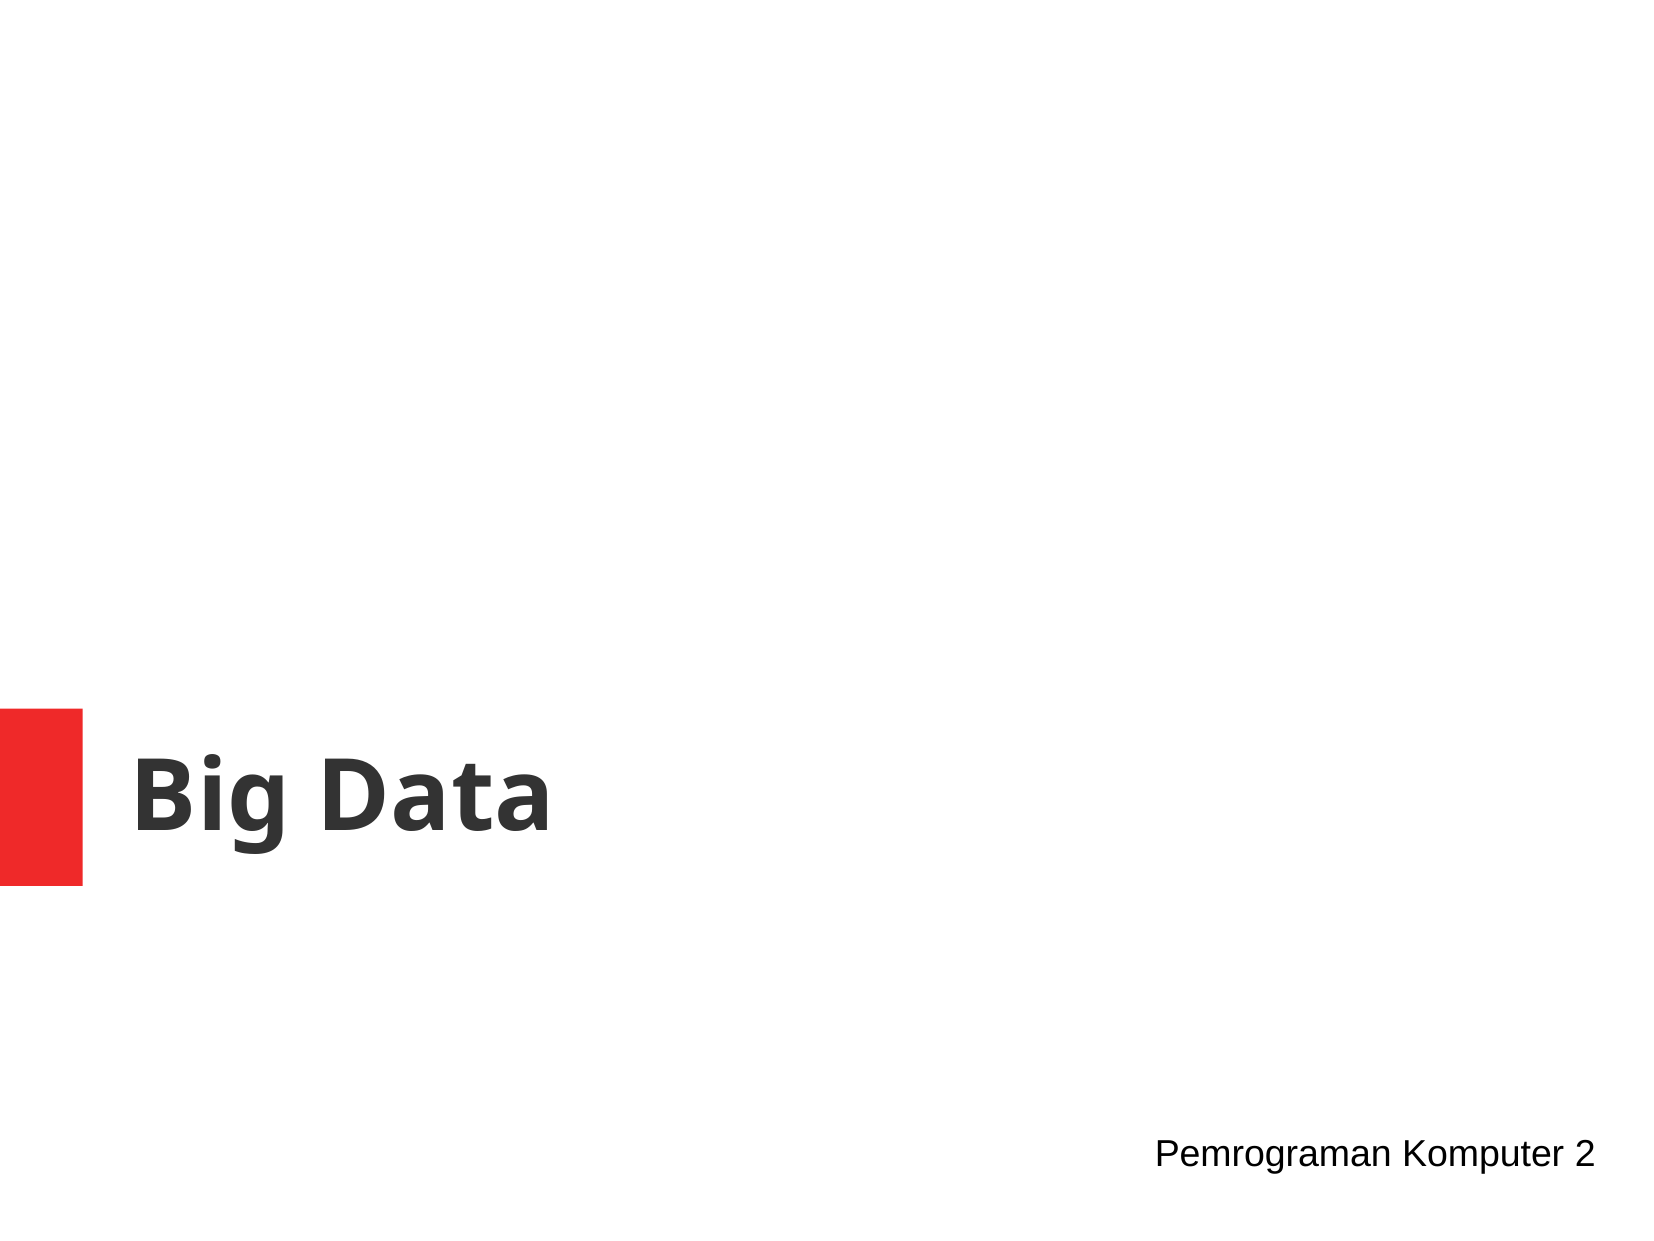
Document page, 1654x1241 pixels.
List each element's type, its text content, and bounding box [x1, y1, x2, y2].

subtitle Java [129, 968, 1536, 1241]
title Big Data [129, 673, 1536, 910]
text_box Pemrograman Komputer 2 [1140, 1125, 1611, 1182]
